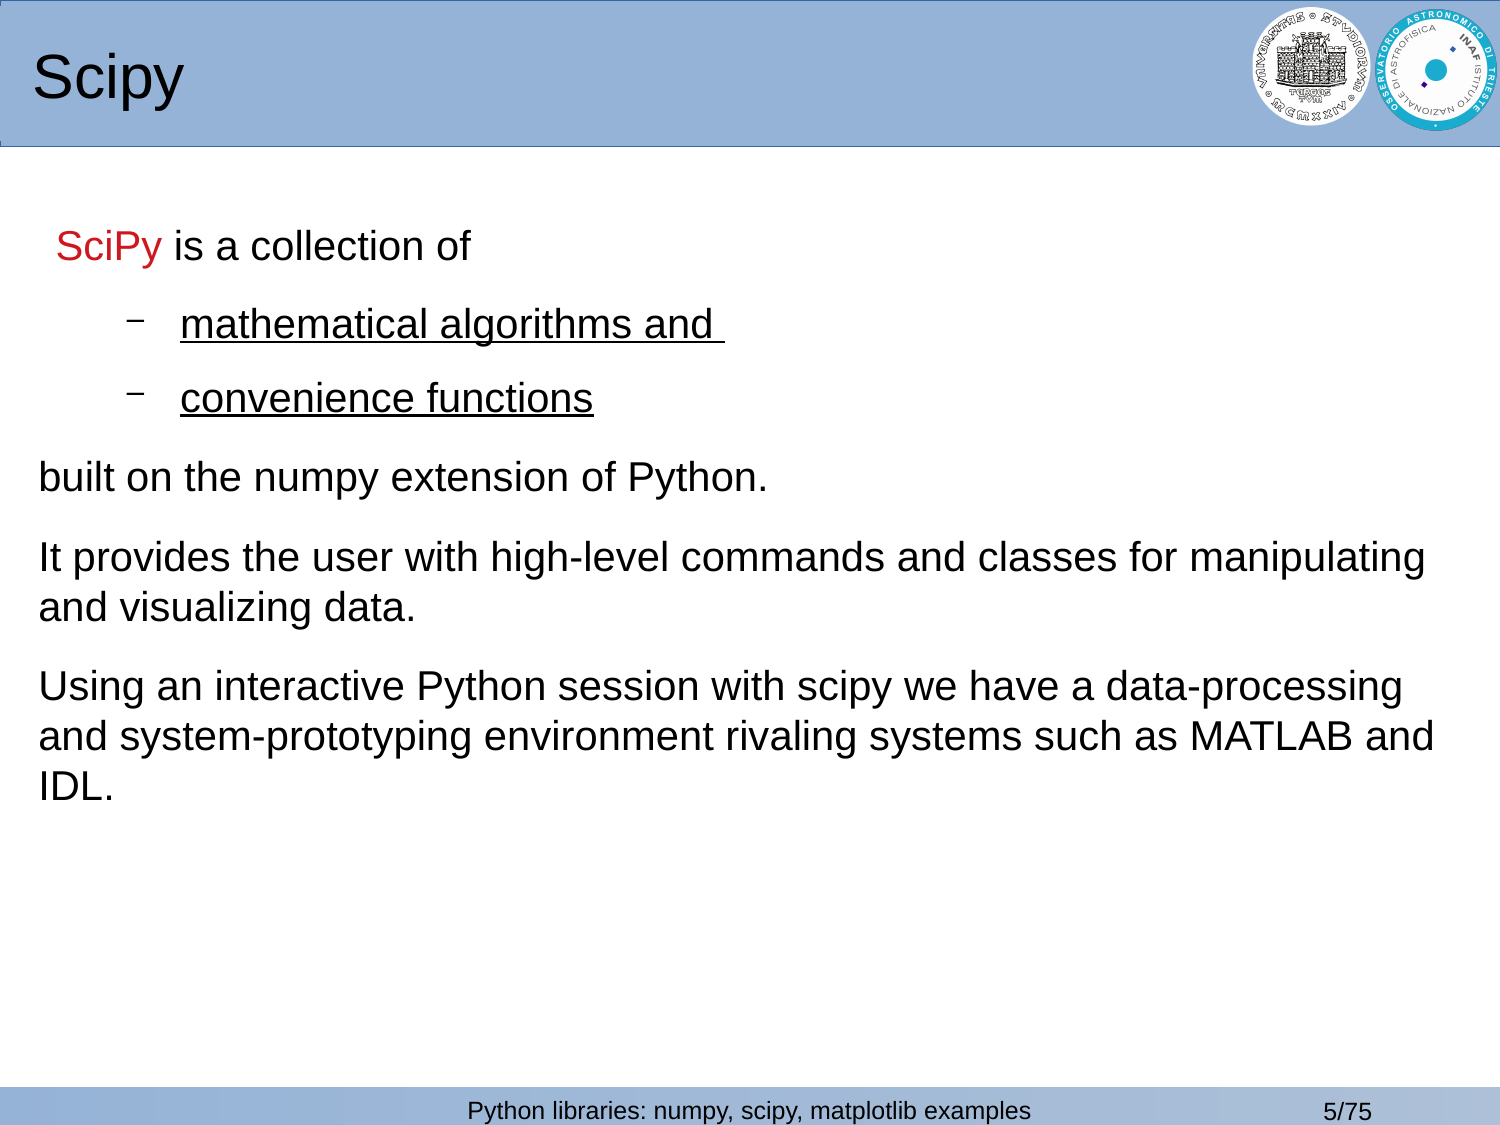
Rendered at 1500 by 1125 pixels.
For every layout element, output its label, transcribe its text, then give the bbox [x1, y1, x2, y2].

text_box Scipy [0, 5, 1253, 141]
picture [1253, 0, 1500, 156]
list SciPy is a collection of mathematical algorithms and convenience functions built on the numpy extension of Python. It provides the user with high-level commands and classes for manipulating and visualizing data. Using an interactive Python session with scipy we have a data-processing and system-prototyping environment rivaling systems such as MATLAB and IDL. [23, 153, 1479, 1054]
